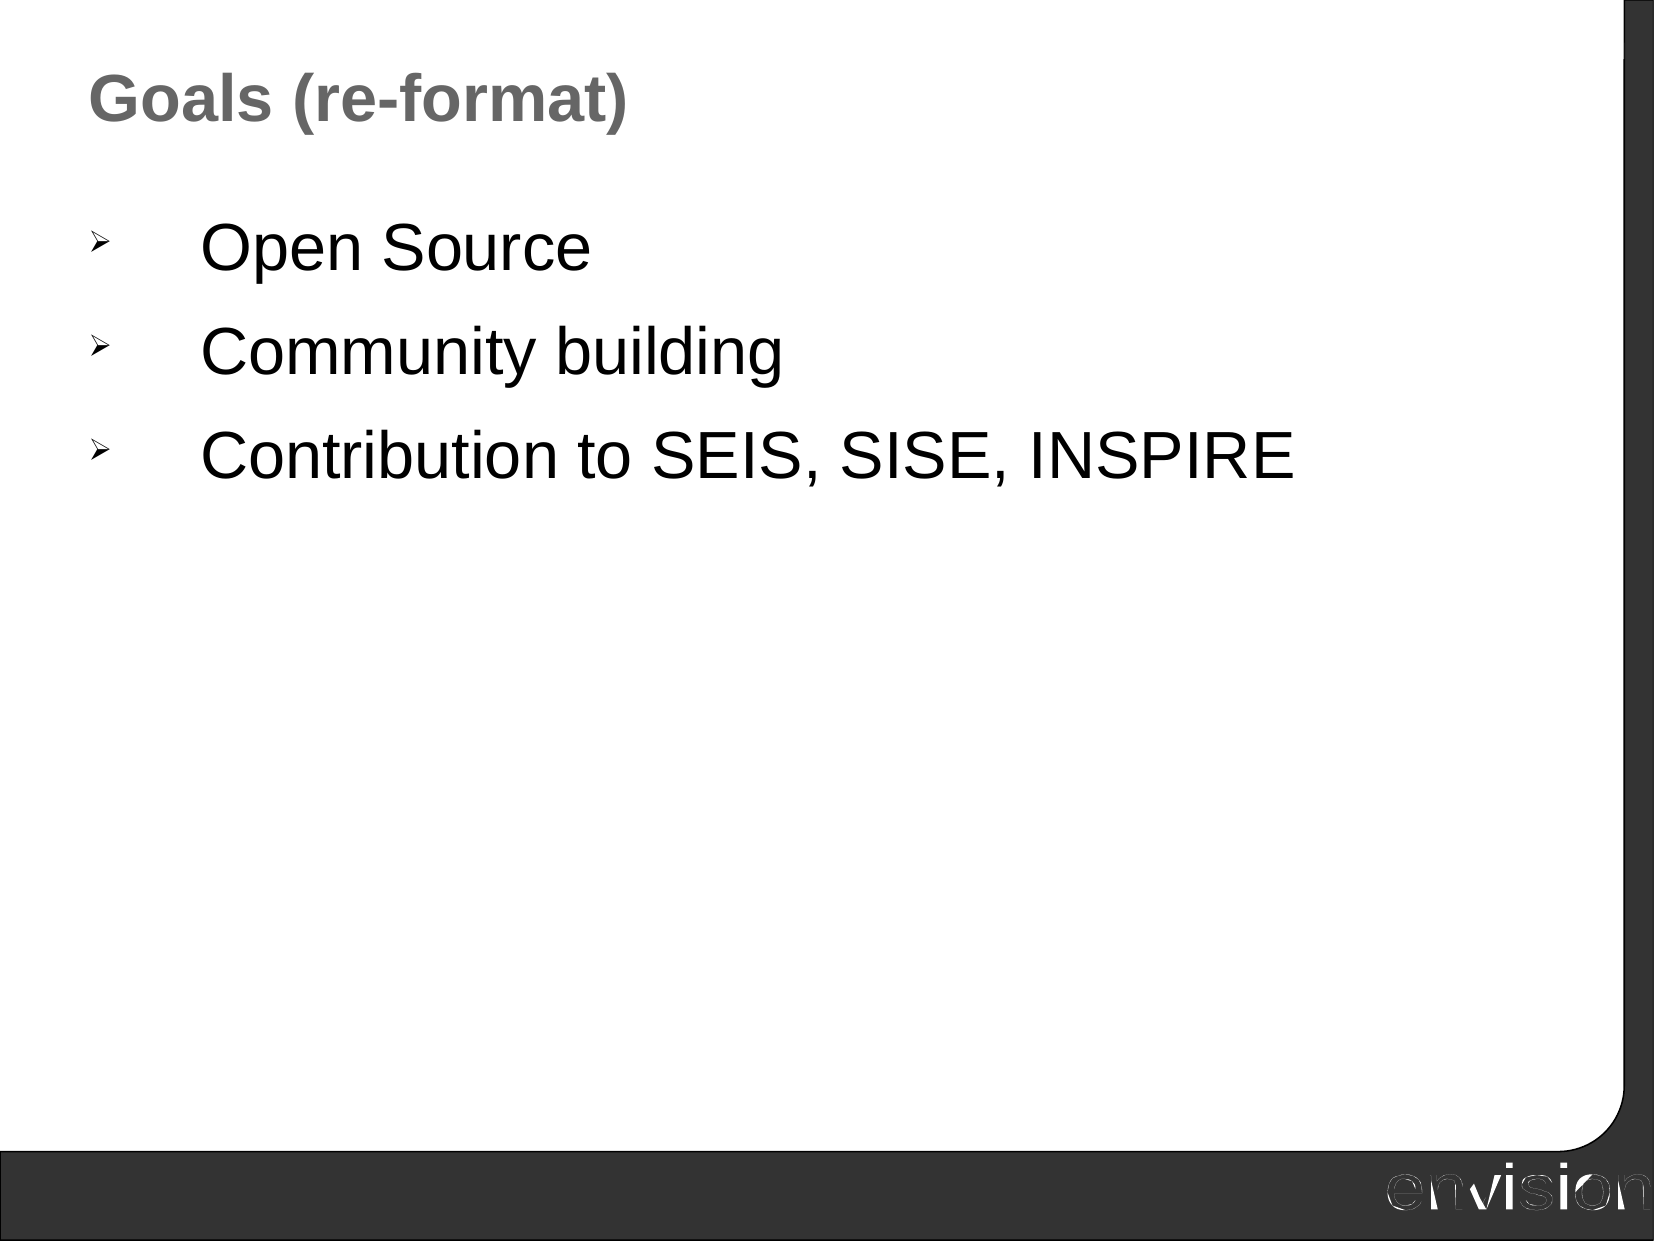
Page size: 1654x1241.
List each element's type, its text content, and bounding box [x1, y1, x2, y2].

title Goals (re-format) [88, 3, 1569, 194]
list Open Source Community building Contribution to SEIS, SISE, INSPIRE [88, 206, 1569, 1097]
